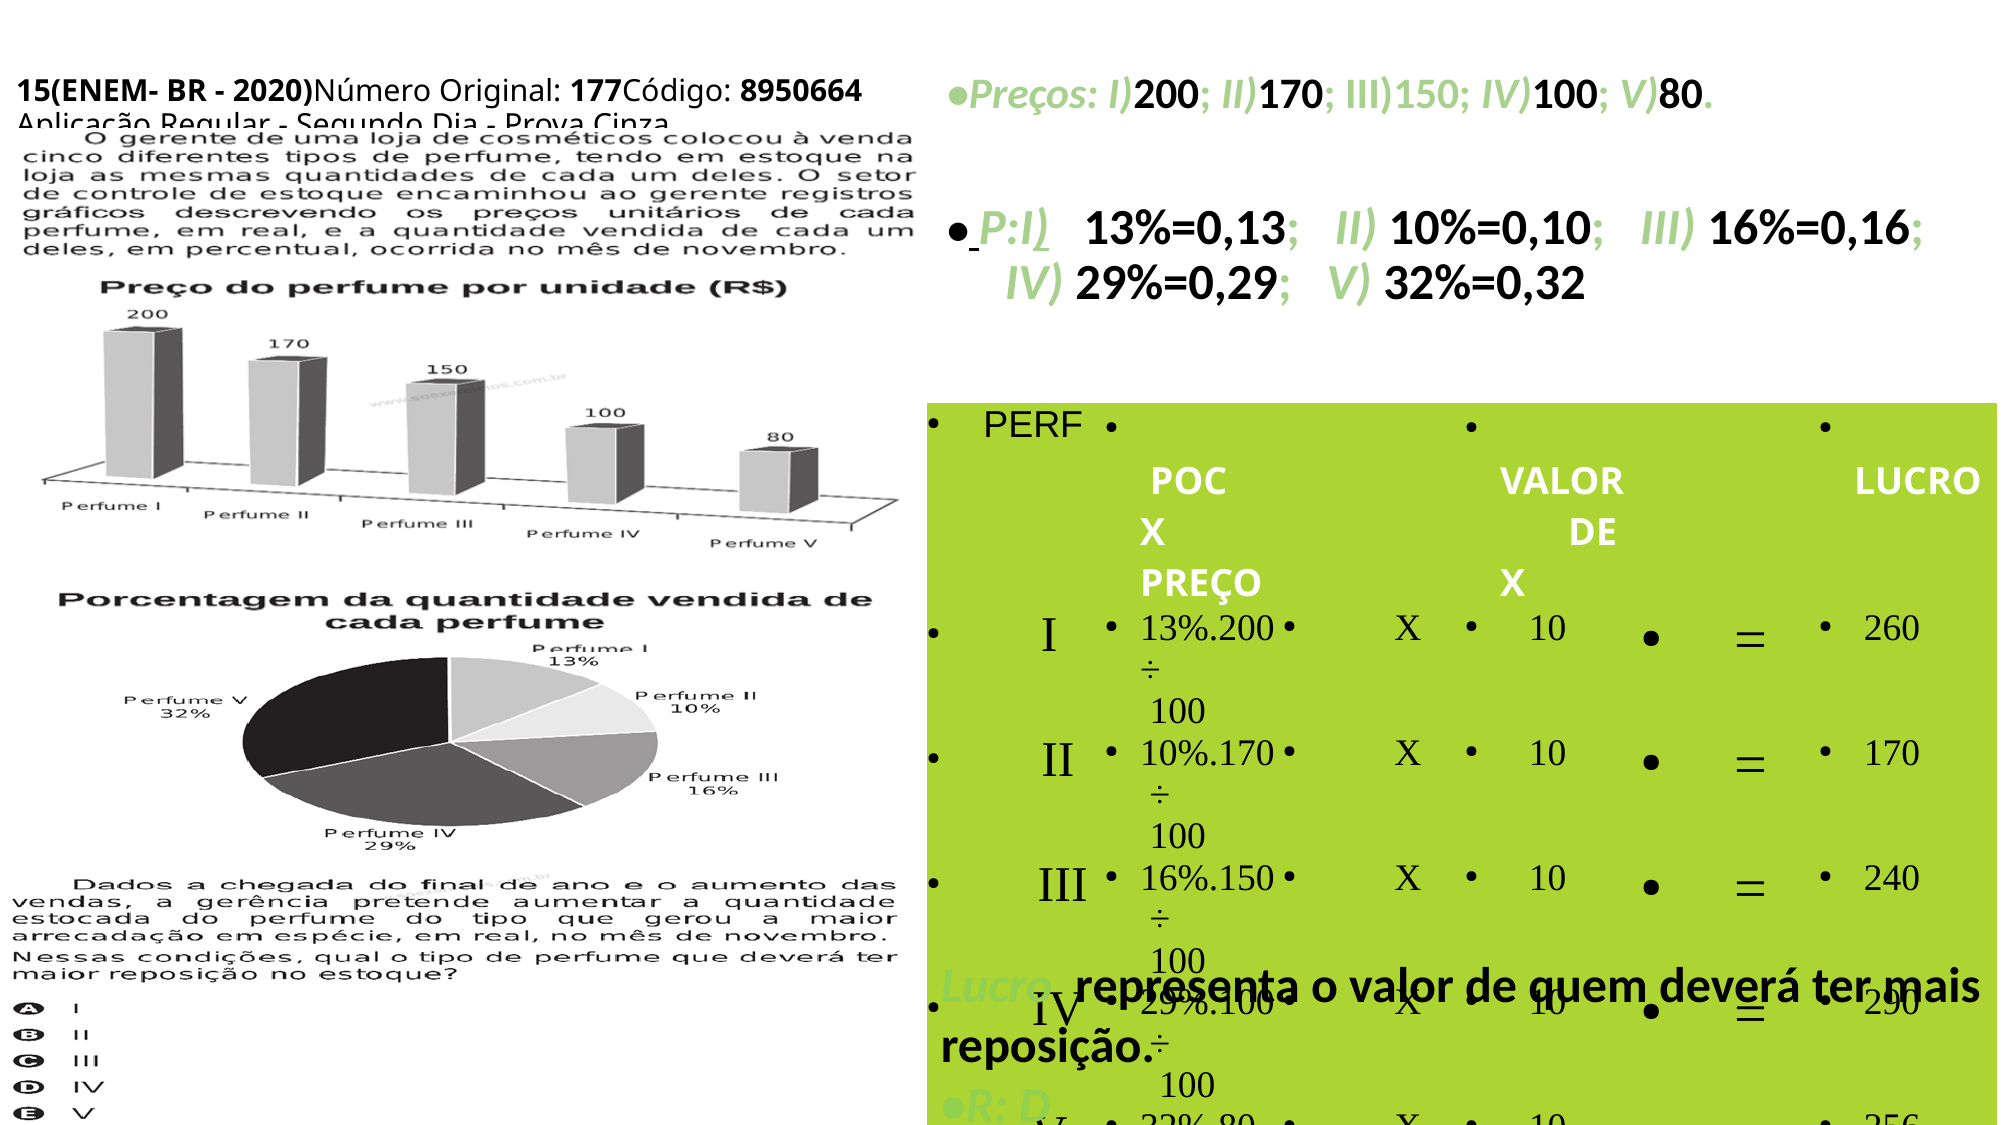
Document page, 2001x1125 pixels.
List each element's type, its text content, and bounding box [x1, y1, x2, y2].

table_cell 10 [1465, 857, 1641, 944]
table_cell 10 [1465, 732, 1641, 857]
list •Preços: I)200; II)170; III)150; IV)100; V)80. • P:I) 13%=0,13; II) 10%=0,10; III) 16%=0,16; IV) 29%=0,29; V) 32%=0,32 •Quantidade (valor de X) EXEMPLO: 10 [932, 63, 1986, 403]
table_header [1283, 403, 1465, 607]
title 15(ENEM- BR - 2020)Número Original: 177Código: 8950664 Aplicação Regular - Segundo Dia - Prova Cinza [0, 64, 925, 160]
table_cell X [1283, 857, 1465, 944]
table_cell II [927, 732, 1105, 857]
table_cell 10%.170 ÷ 100 [1105, 732, 1283, 857]
table_cell = [1641, 857, 1819, 944]
picture [0, 128, 931, 1125]
table_cell = [1641, 607, 1819, 732]
table_cell 170 [1819, 732, 1997, 857]
table_cell 260 [1819, 607, 1997, 732]
table_header POC X PREÇO [1105, 403, 1283, 607]
table_header LUCRO [1819, 403, 1997, 607]
table_cell III [927, 857, 1105, 944]
table_header [1641, 403, 1819, 607]
table_cell I [927, 607, 1105, 732]
table_cell 240 [1819, 857, 1997, 944]
table_cell X [1283, 732, 1465, 857]
table_header PERF [927, 403, 1105, 607]
table_cell X [1283, 607, 1465, 732]
table_cell 13%.200÷ 100 [1105, 607, 1283, 732]
table_cell 16%.150 ÷ 100 [1105, 857, 1283, 944]
text_box Lucro representa o valor de quem deverá ter mais reposição. •R: D [925, 944, 2000, 1125]
table_cell = [1641, 732, 1819, 857]
table_cell 10 [1465, 607, 1641, 732]
table_header VALOR DE X [1465, 403, 1641, 607]
